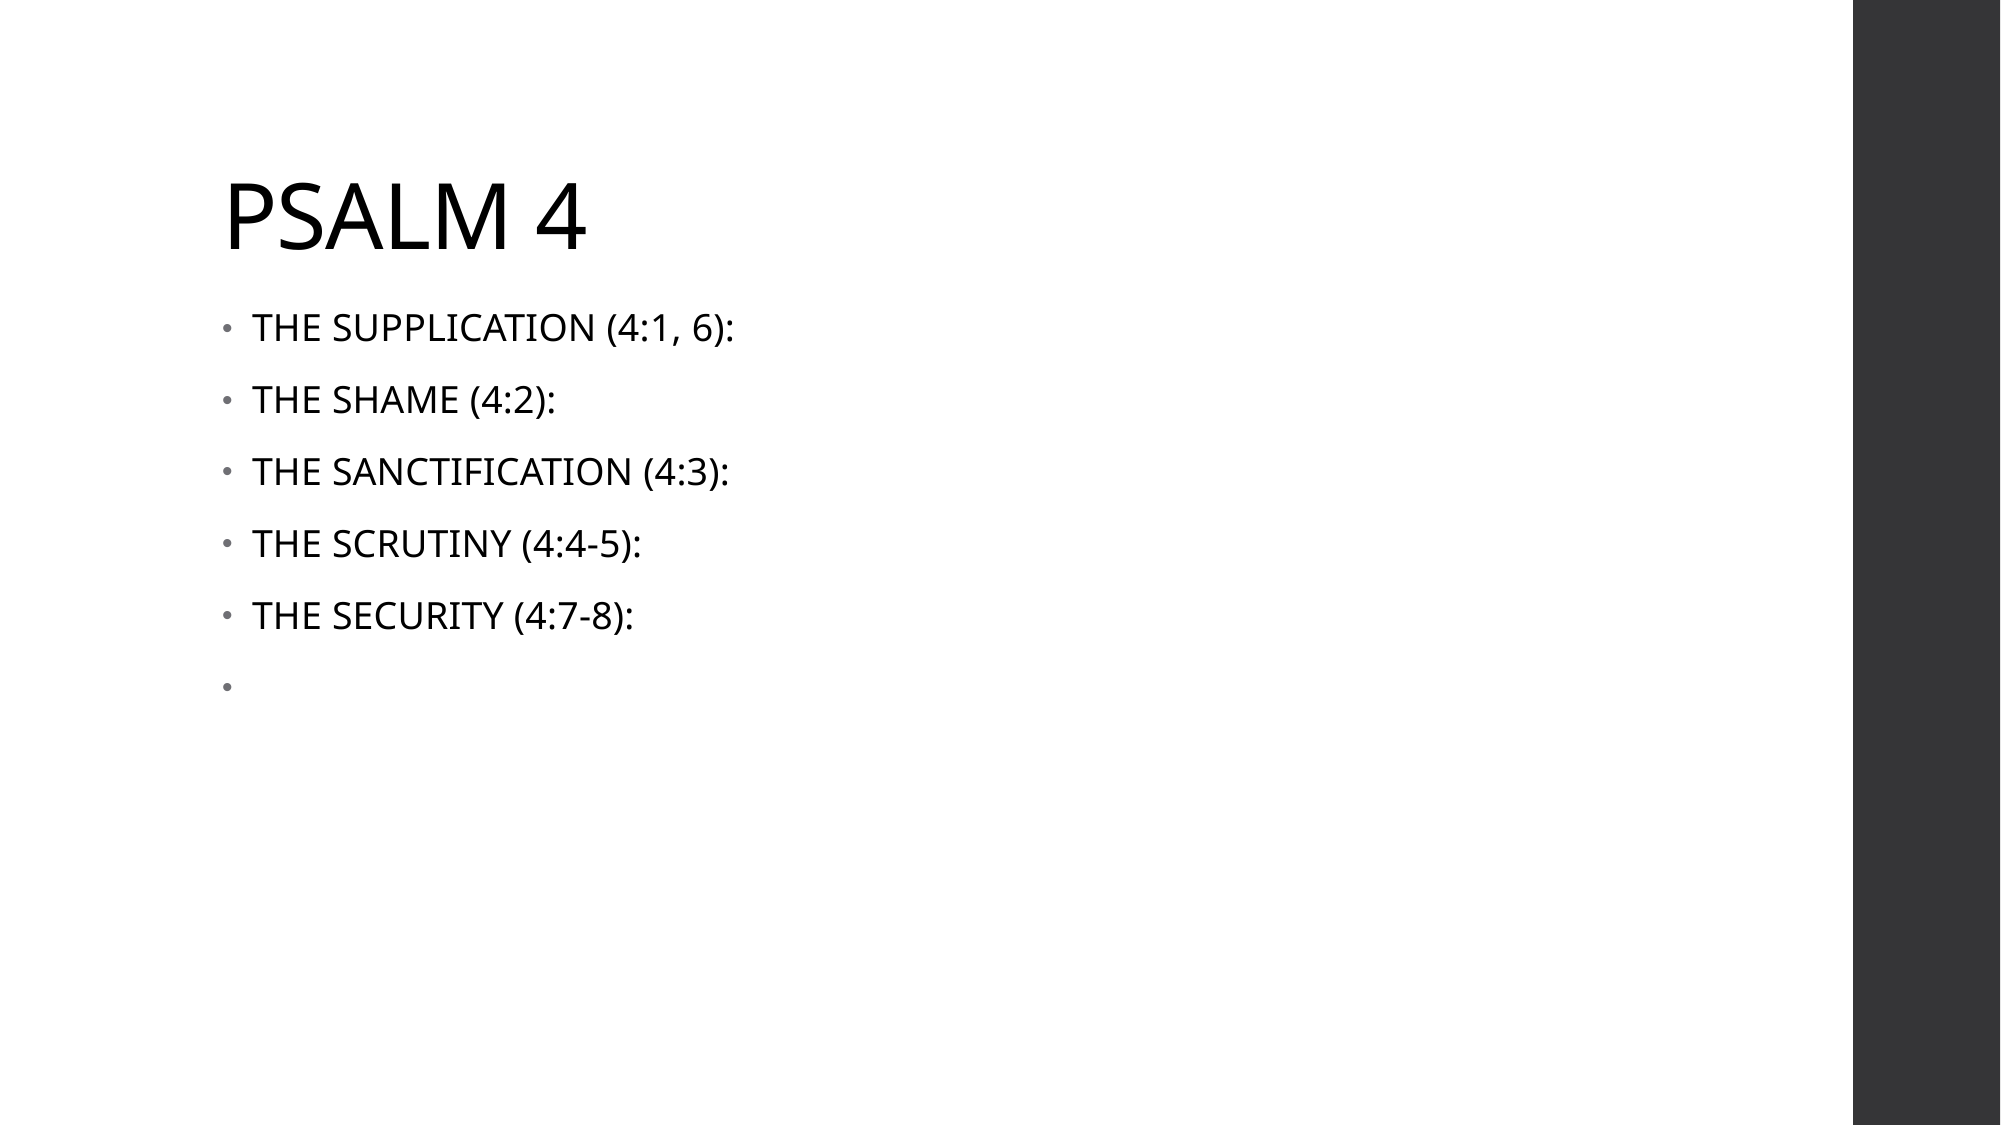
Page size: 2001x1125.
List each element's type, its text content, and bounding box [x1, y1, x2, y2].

list THE SUPPLICATION (4:1, 6): THE SHAME (4:2): THE SANCTIFICATION (4:3): THE SCRUTINY (4:4-5): THE SECURITY (4:7-8): [206, 299, 1617, 1014]
title PSALM 4 [206, 60, 1797, 278]
